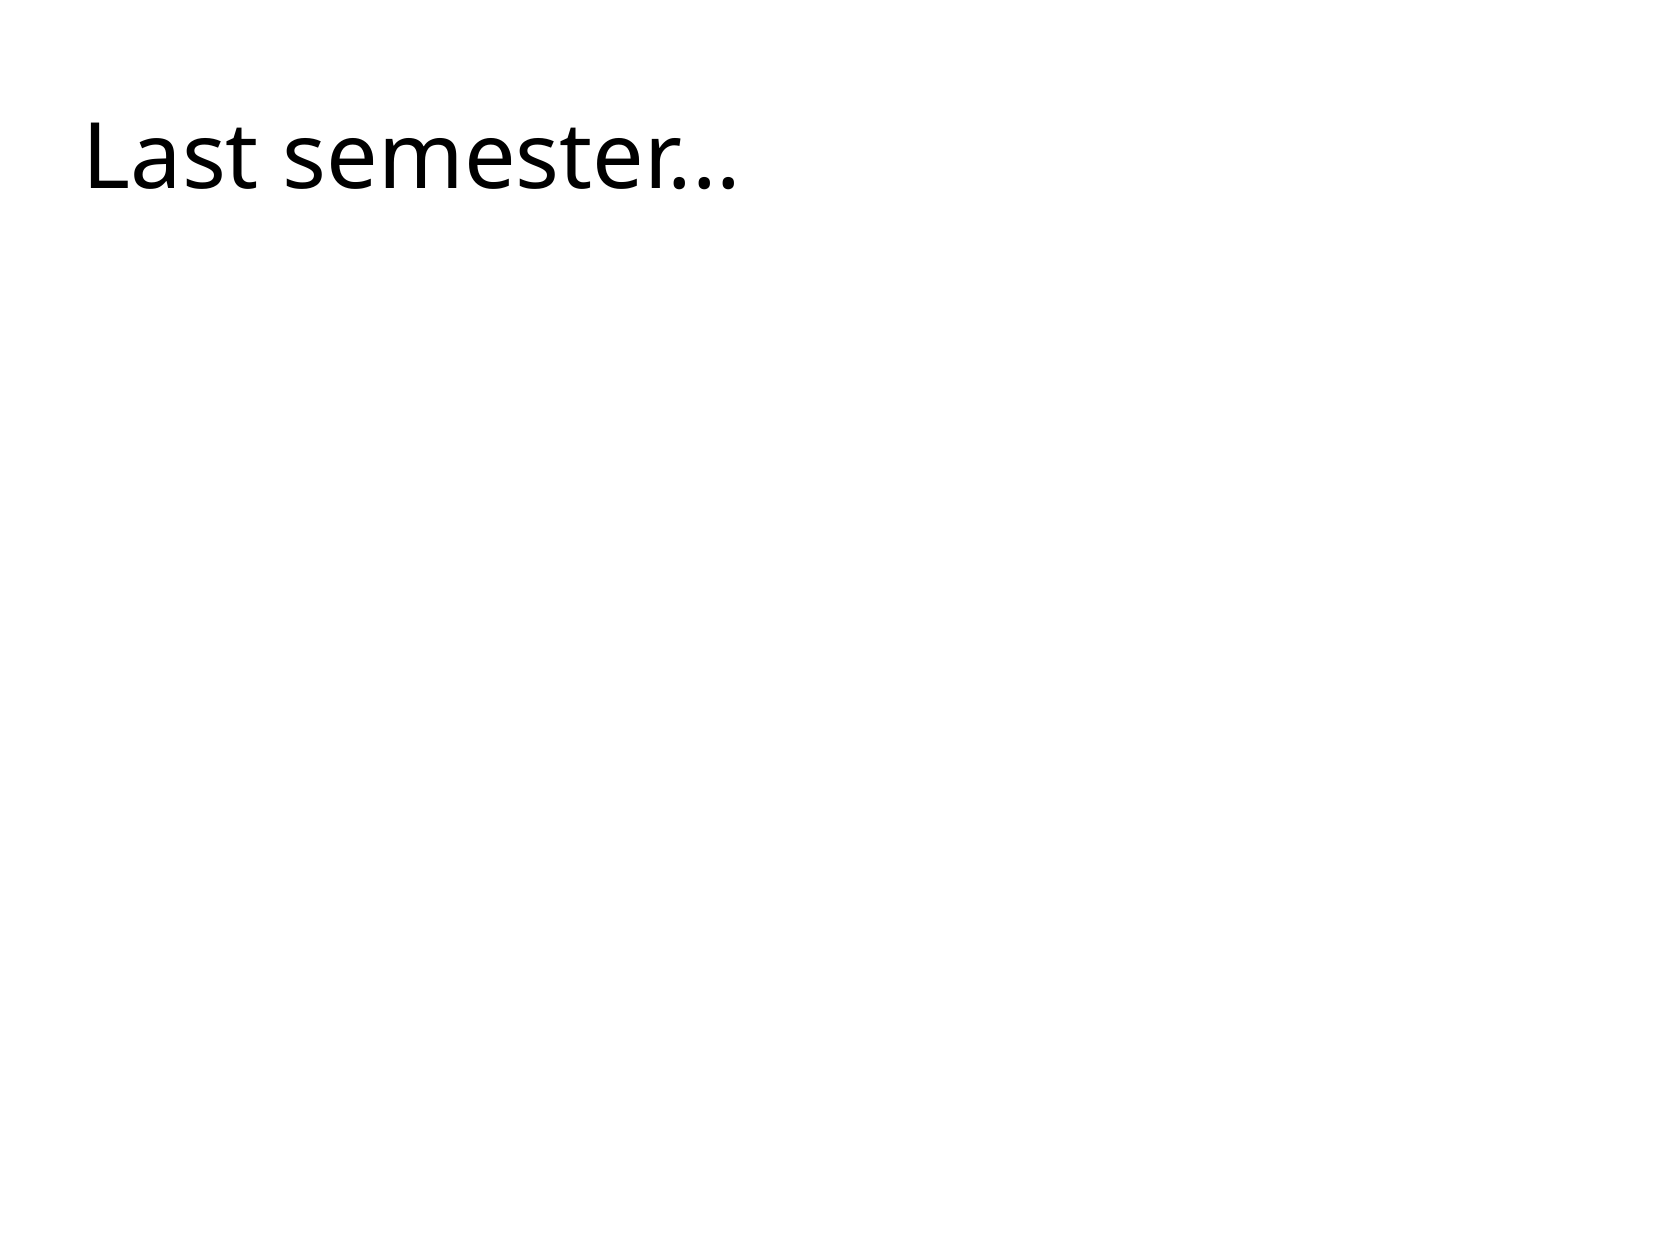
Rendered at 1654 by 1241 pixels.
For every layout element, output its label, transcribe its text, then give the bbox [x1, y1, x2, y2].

title Last semester... [82, 49, 1571, 257]
